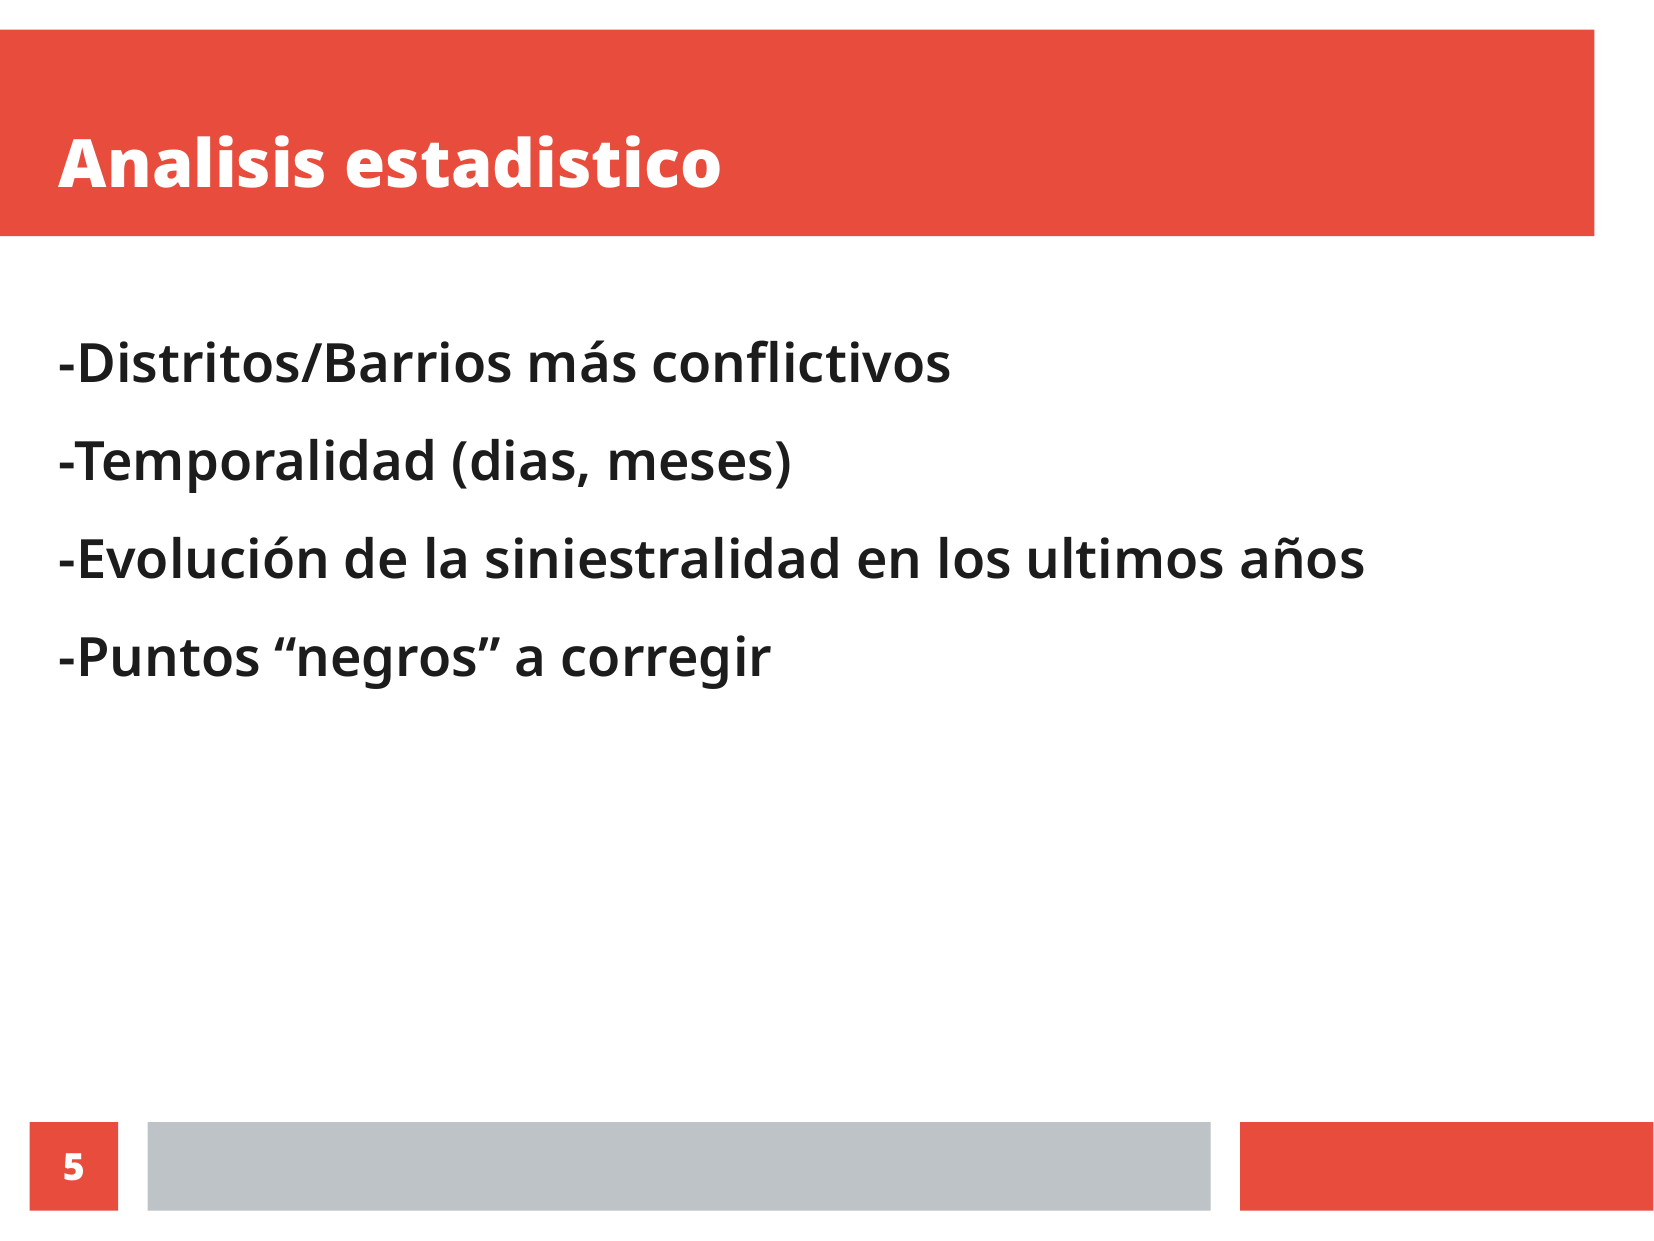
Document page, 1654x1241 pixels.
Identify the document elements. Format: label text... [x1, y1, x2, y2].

title Analisis estadistico [59, 59, 1595, 207]
list -Distritos/Barrios más conflictivos -Temporalidad (dias, meses) -Evolución de la siniestralidad en los ultimos años -Puntos “negros” a corregir [59, 324, 1565, 1093]
